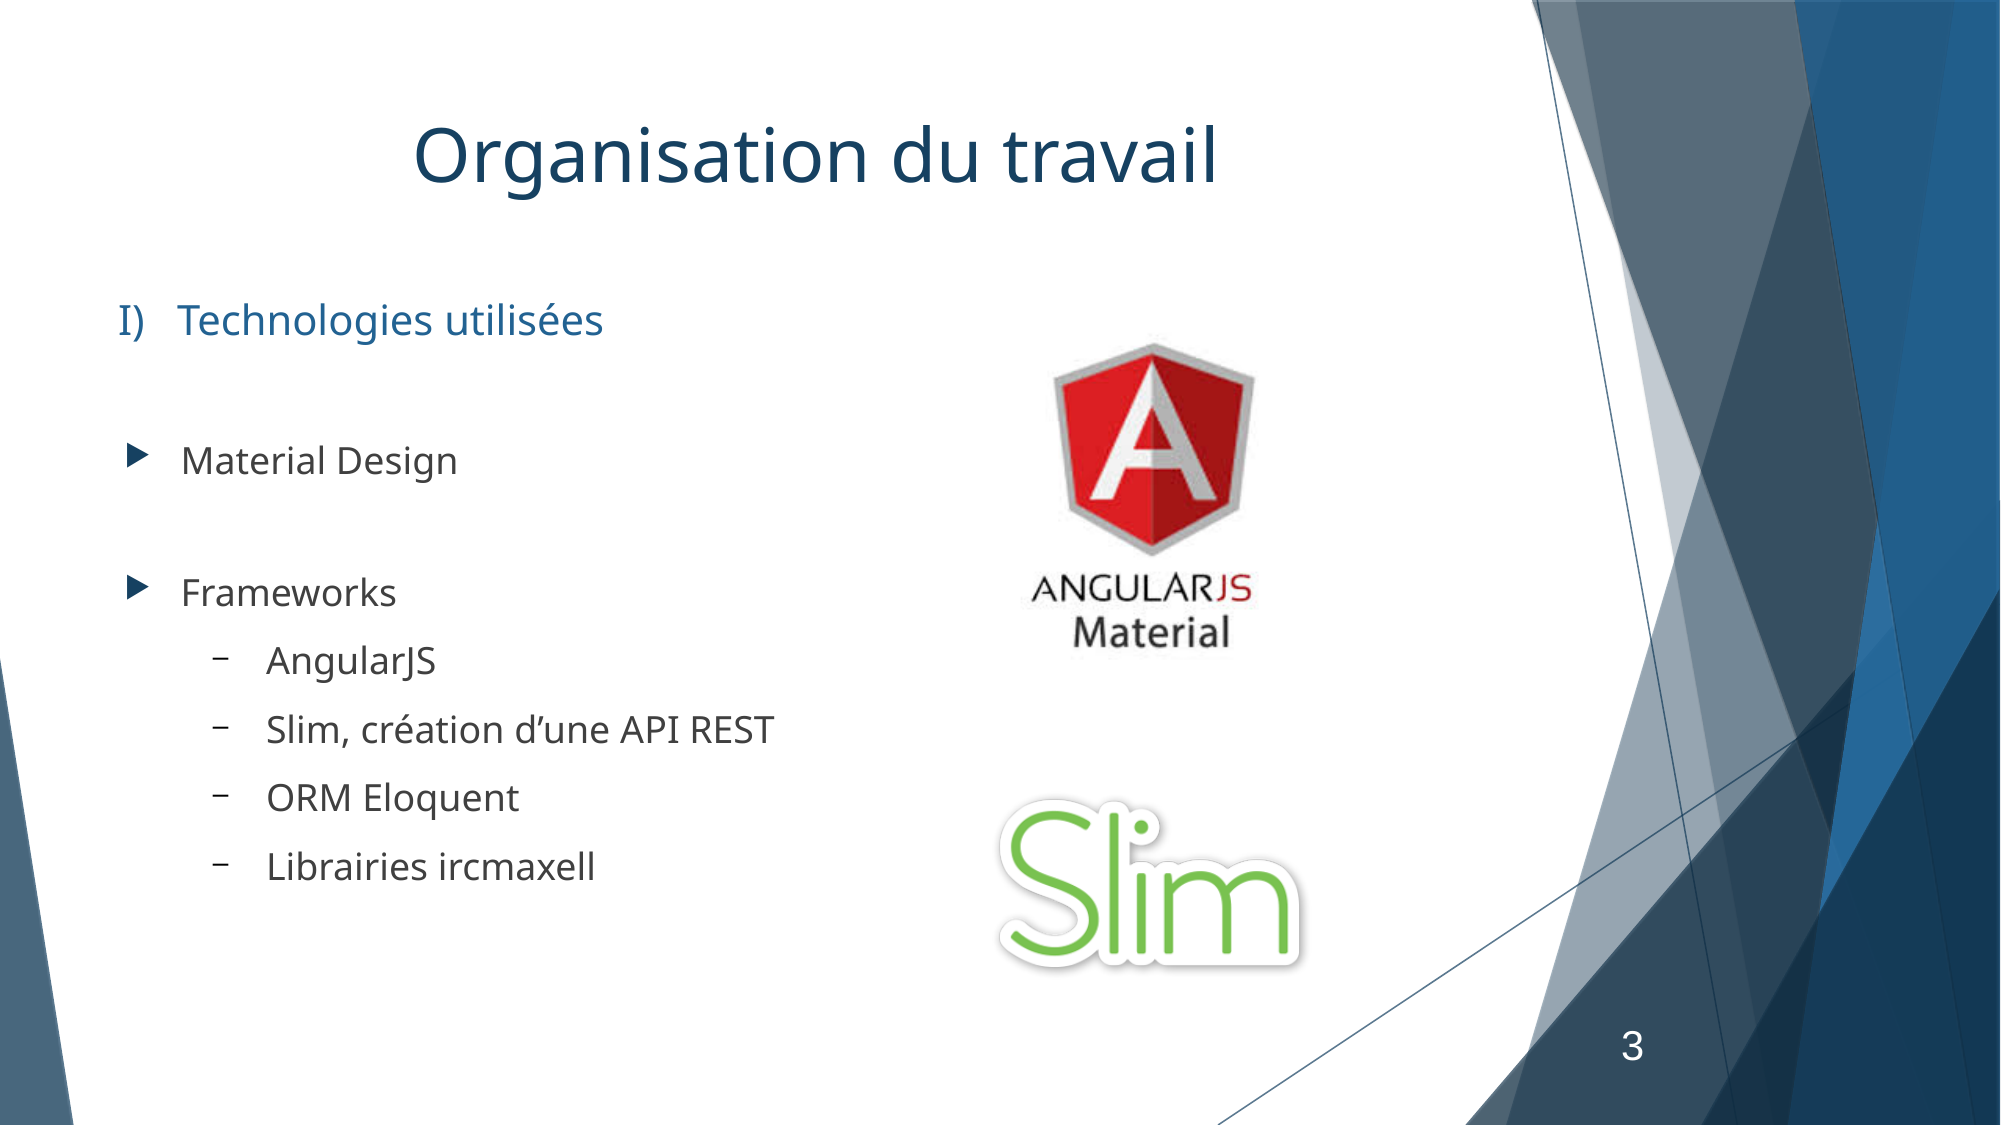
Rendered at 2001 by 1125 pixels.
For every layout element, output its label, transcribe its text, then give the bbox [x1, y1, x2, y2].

title Organisation du travail [111, 99, 1522, 223]
text_box I) Technologies utilisées [118, 290, 665, 355]
text_box 3 [1606, 1015, 1689, 1078]
picture [992, 791, 1312, 980]
list Material Design Frameworks AngularJS Slim, création d’une API REST ORM Eloquent Librairies ircmaxell [109, 297, 1520, 1018]
picture [971, 321, 1323, 674]
